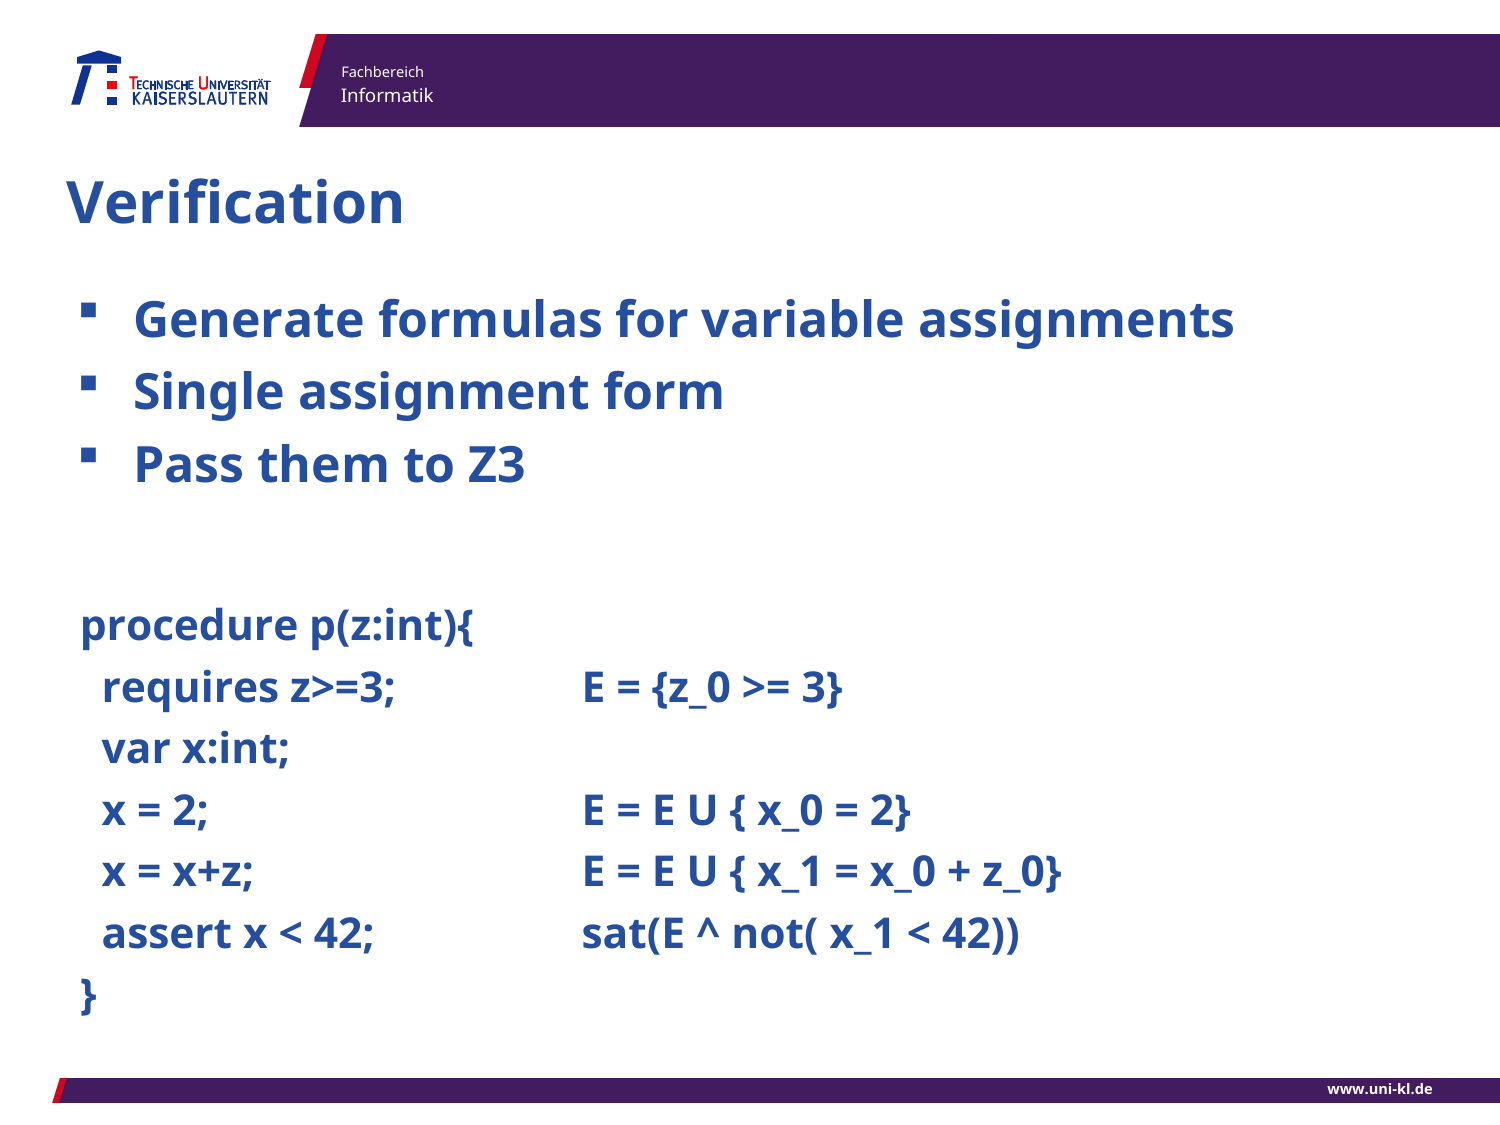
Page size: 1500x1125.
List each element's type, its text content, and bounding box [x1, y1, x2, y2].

picture [298, 33, 1500, 128]
list procedure p(z:int){ requires z>=3; var x:int; x = 2; x = x+z; assert x < 42; } [64, 591, 566, 1028]
picture [51, 1077, 1500, 1104]
title Verification [52, 157, 1426, 243]
list Generate formulas for variable assignments Single assignment form Pass them to Z3 [62, 279, 1436, 591]
list E = {z_0 >= 3} E = E U { x_0 = 2} E = E U { x_1 = x_0 + z_0} sat(E ^ not( x_1 < 42)) [566, 590, 1500, 1028]
